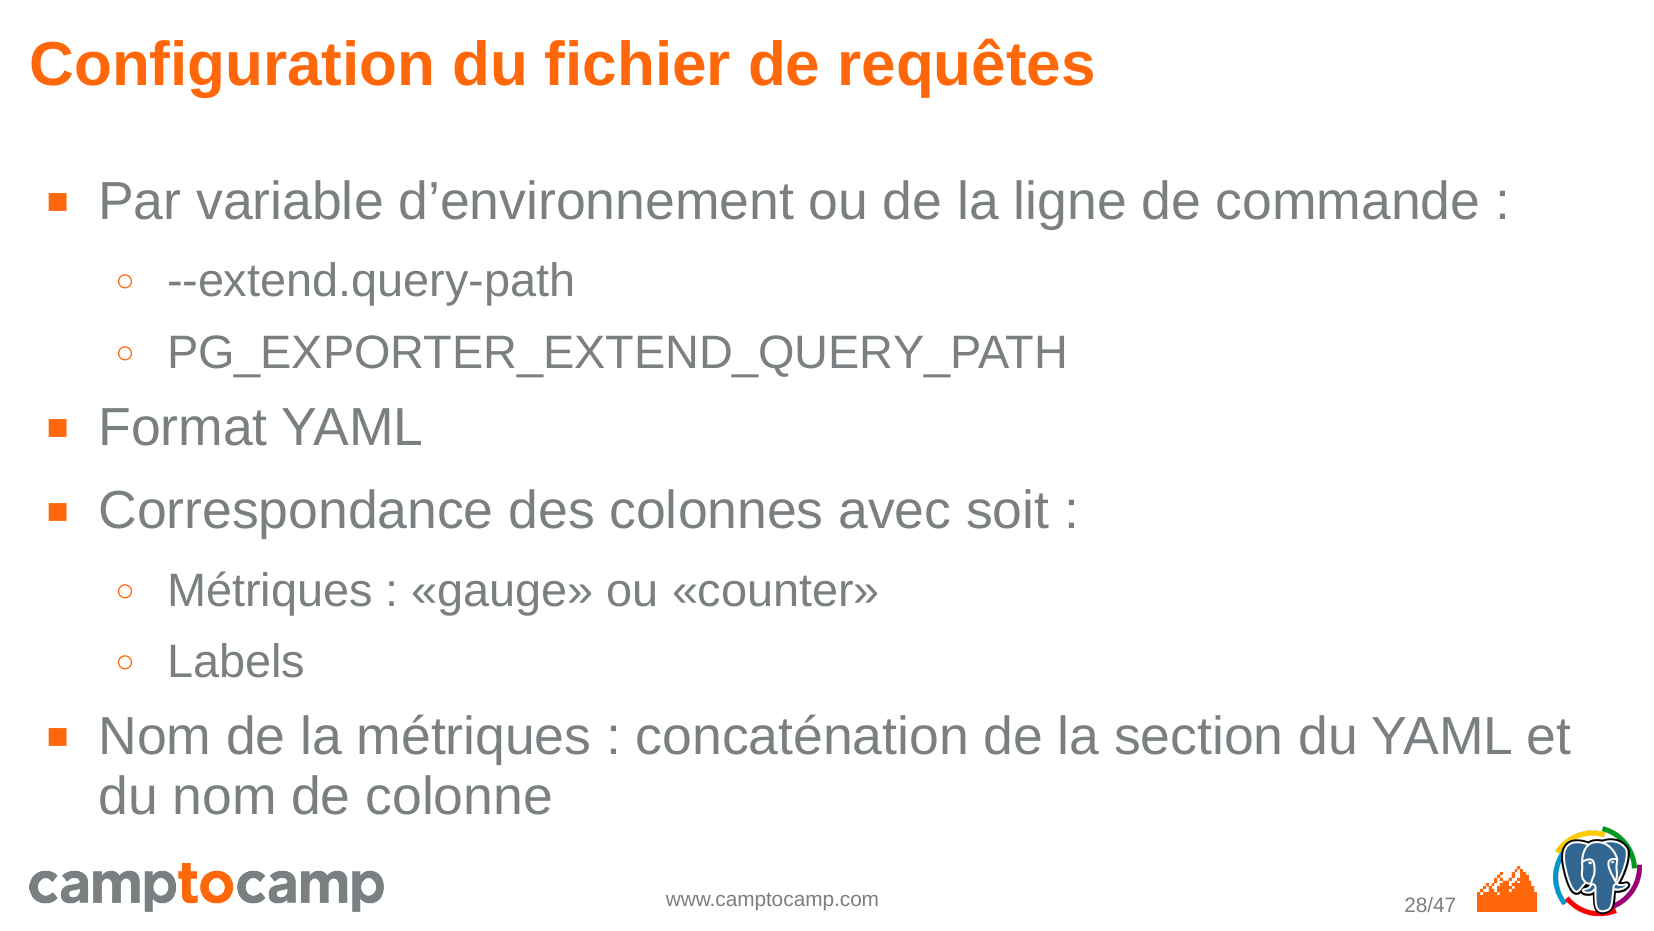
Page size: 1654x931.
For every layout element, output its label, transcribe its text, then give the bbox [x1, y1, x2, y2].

list Par variable d’environnement ou de la ligne de commande : --extend.query-path PG_EXPORTER_EXTEND_QUERY_PATH Format YAML Correspondance des colonnes avec soit : Métriques : «gauge» ou «counter» Labels Nom de la métriques : concaténation de la section du YAML et du nom de colonne [29, 171, 1625, 827]
picture [29, 863, 384, 912]
title Configuration du fichier de requêtes [29, 29, 1625, 156]
picture [1477, 866, 1537, 912]
picture [1553, 826, 1642, 916]
